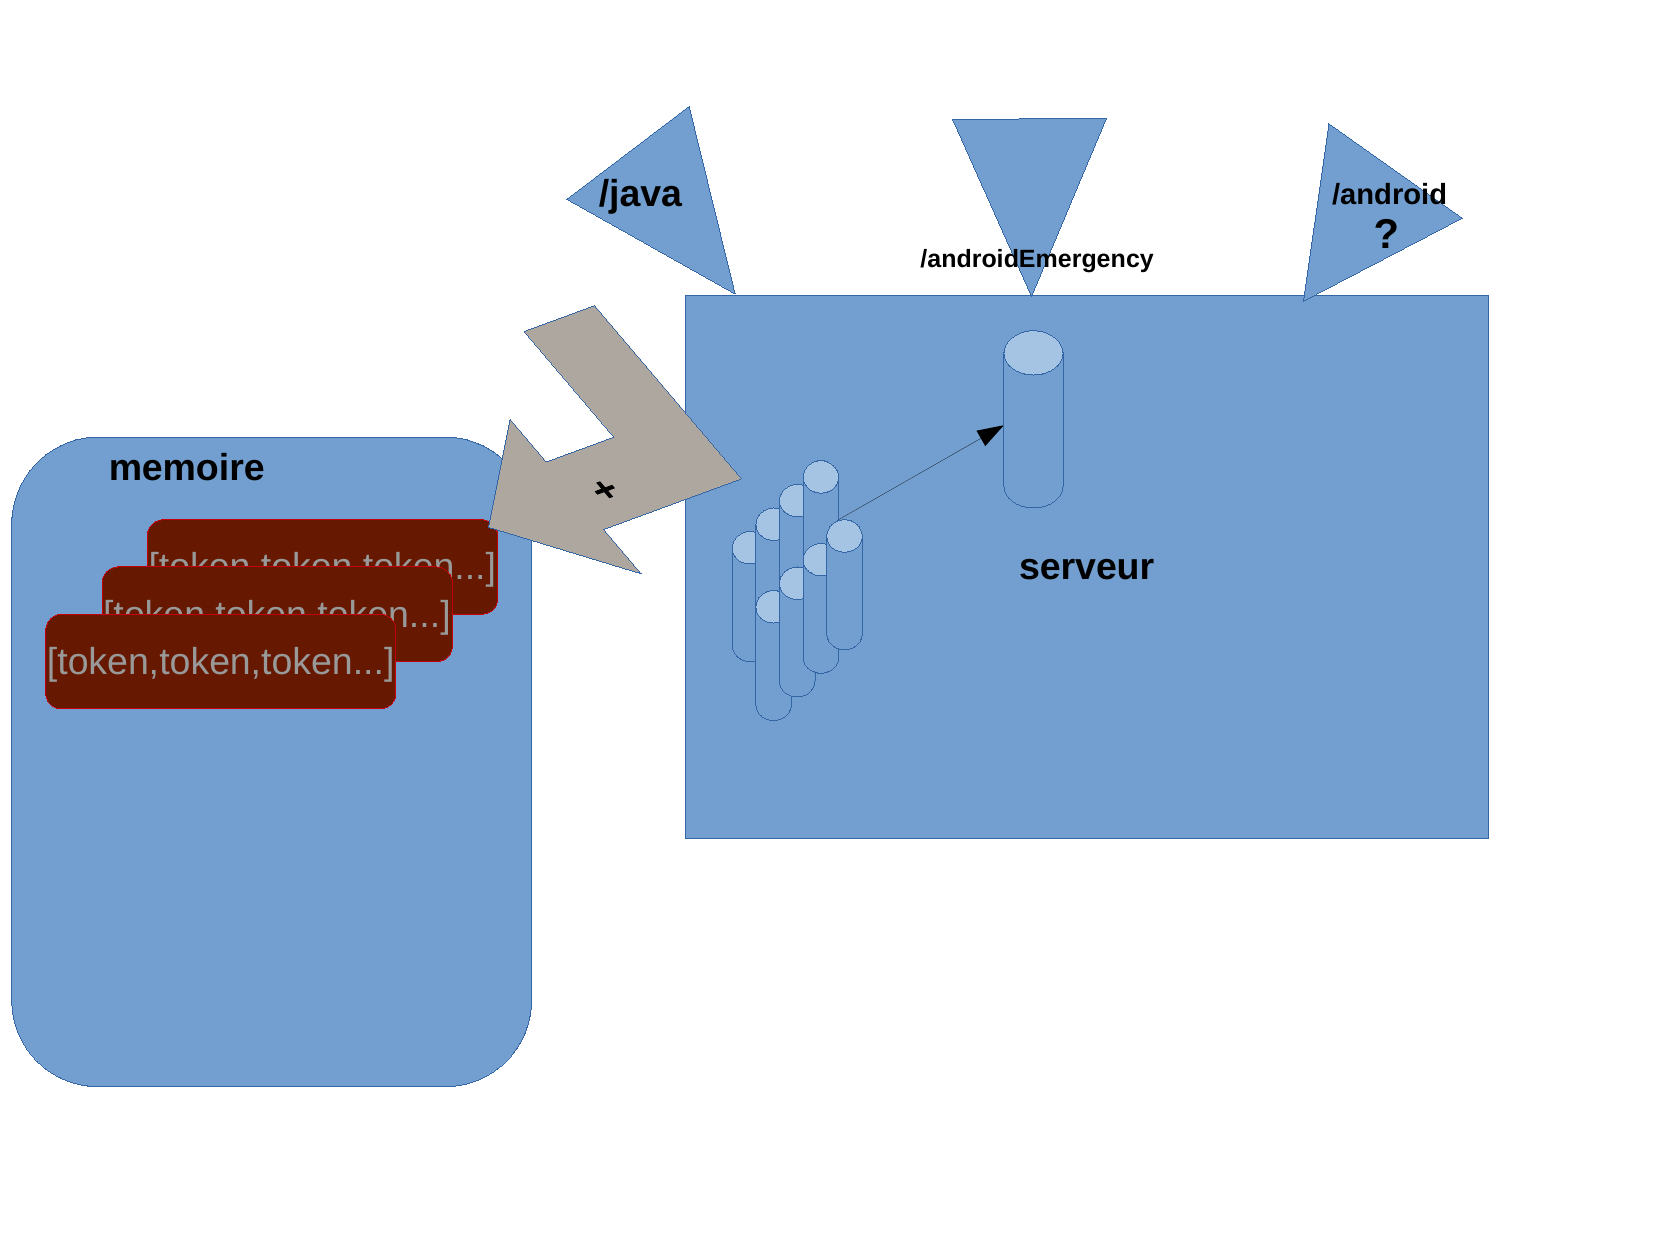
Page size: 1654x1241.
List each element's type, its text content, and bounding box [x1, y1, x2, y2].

text_box [1322, 123, 1395, 170]
text_box + [488, 305, 742, 574]
text_box memoire [94, 439, 280, 497]
text_box /java [583, 165, 697, 223]
text_box [11, 437, 532, 1087]
text_box [token,token,token...] [102, 566, 453, 662]
text_box serveur [685, 295, 1489, 839]
text_box /androidEmergency [905, 237, 1170, 281]
text_box [609, 106, 736, 294]
text_box [1303, 207, 1371, 302]
text_box [token,token,token...] [147, 519, 498, 615]
text_box [566, 186, 583, 209]
text_box [1003, 354, 1064, 508]
text_box [732, 481, 863, 721]
text_box [token,token,token...] [45, 614, 396, 709]
text_box /android ? [1317, 170, 1463, 266]
text_box [952, 118, 1107, 237]
text_box [1024, 281, 1038, 297]
